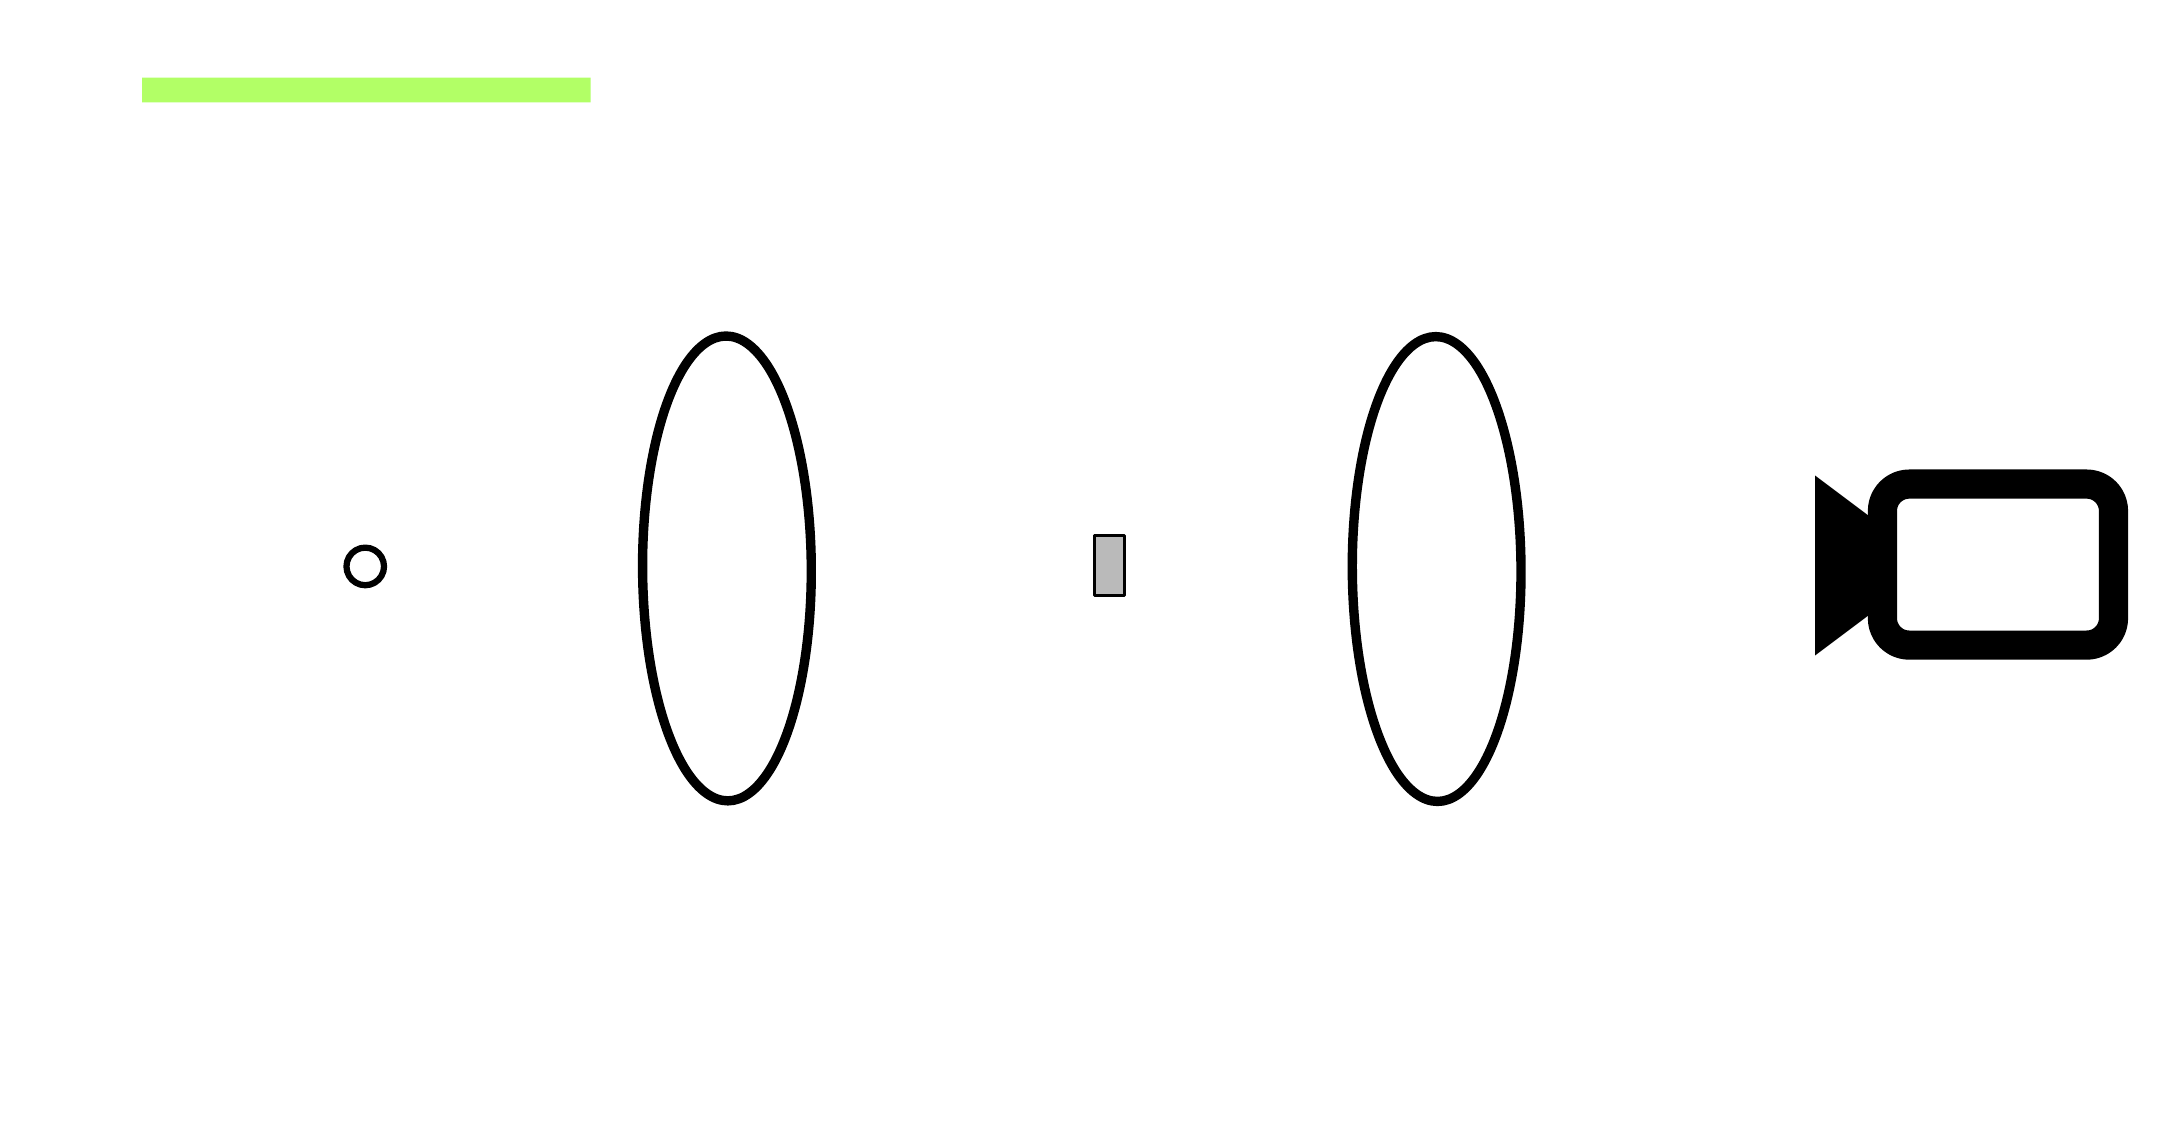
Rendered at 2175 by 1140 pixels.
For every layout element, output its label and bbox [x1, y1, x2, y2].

text_box [1882, 484, 2114, 646]
text_box [642, 336, 812, 801]
text_box [1815, 475, 1876, 656]
text_box [1352, 336, 1522, 802]
text_box [1094, 535, 1125, 596]
